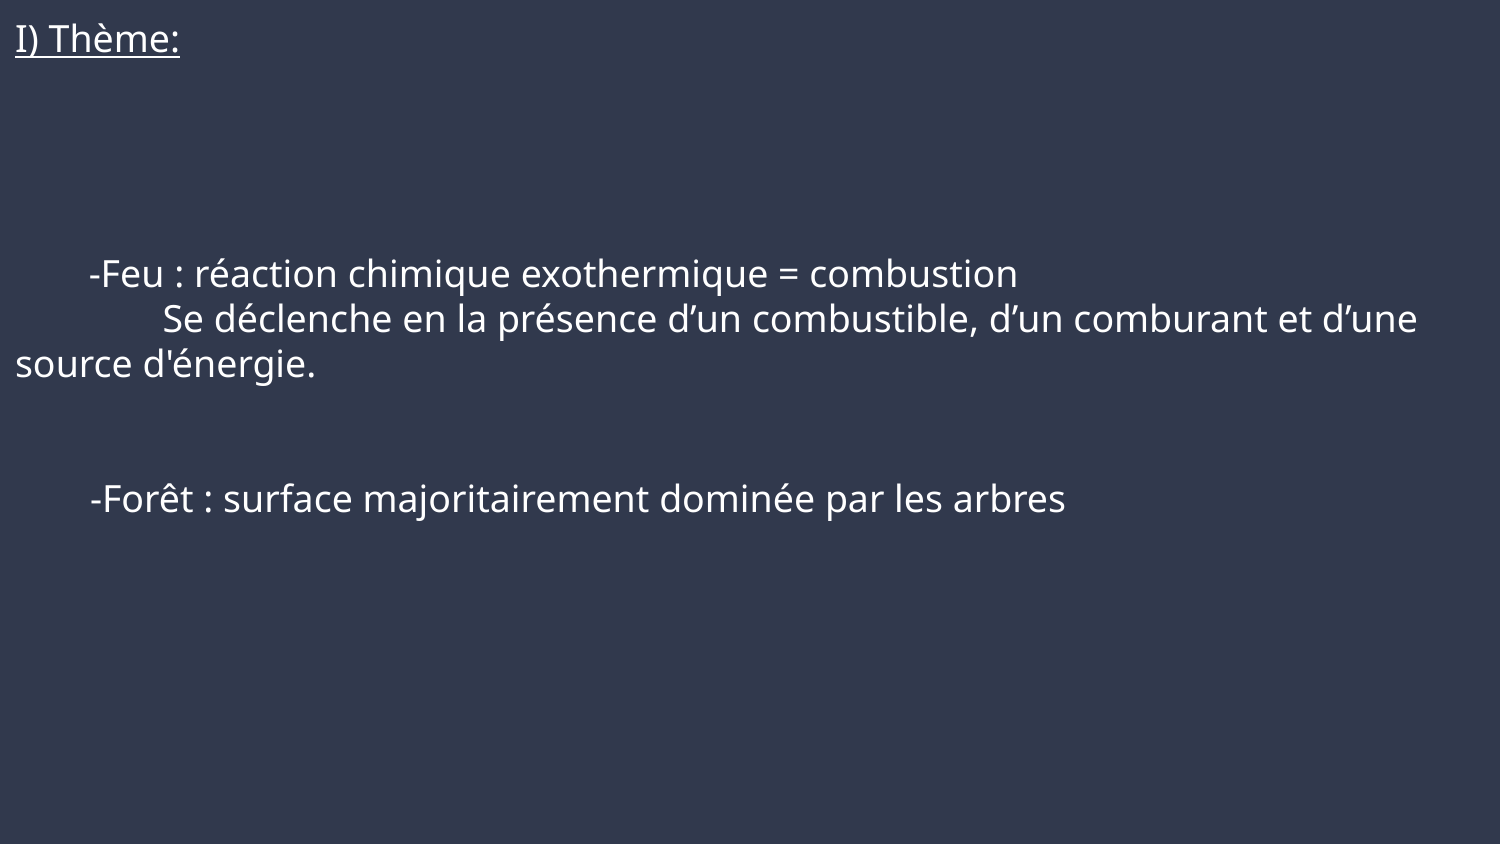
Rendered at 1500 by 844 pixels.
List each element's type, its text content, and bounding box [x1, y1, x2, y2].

text_box I) Thème: -Feu : réaction chimique exothermique = combustion Se déclenche en la présence d’un combustible, d’un comburant et d’une source d'énergie. -Forêt : surface majoritairement dominée par les arbres [0, 0, 1500, 844]
